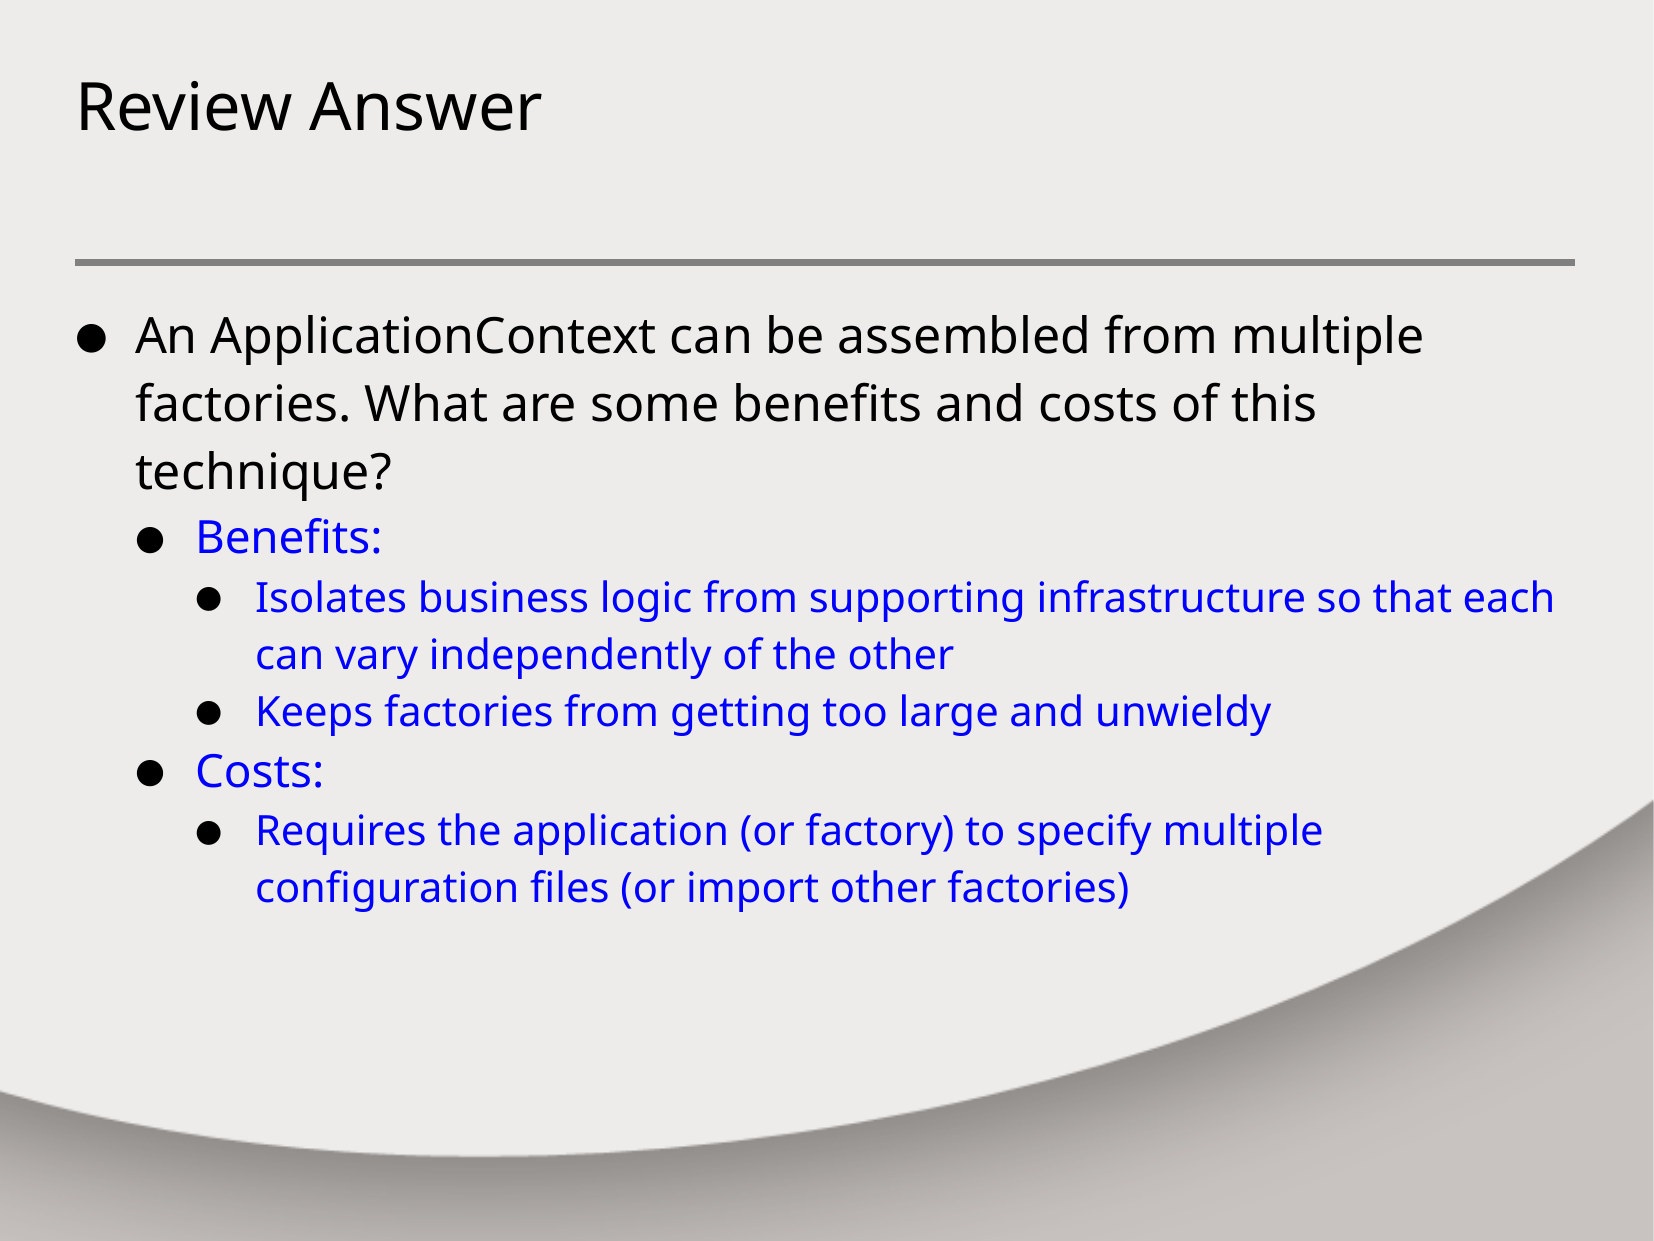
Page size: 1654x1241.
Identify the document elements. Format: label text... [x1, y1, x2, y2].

picture [0, 0, 1654, 1241]
title Review Answer [75, 75, 1576, 226]
list An ApplicationContext can be assembled from multiple factories. What are some benefits and costs of this technique? Benefits: Isolates business logic from supporting infrastructure so that each can vary independently of the other Keeps factories from getting too large and unwieldy Costs: Requires the application (or factory) to specify multiple configuration files (or import other factories) [75, 300, 1576, 1163]
